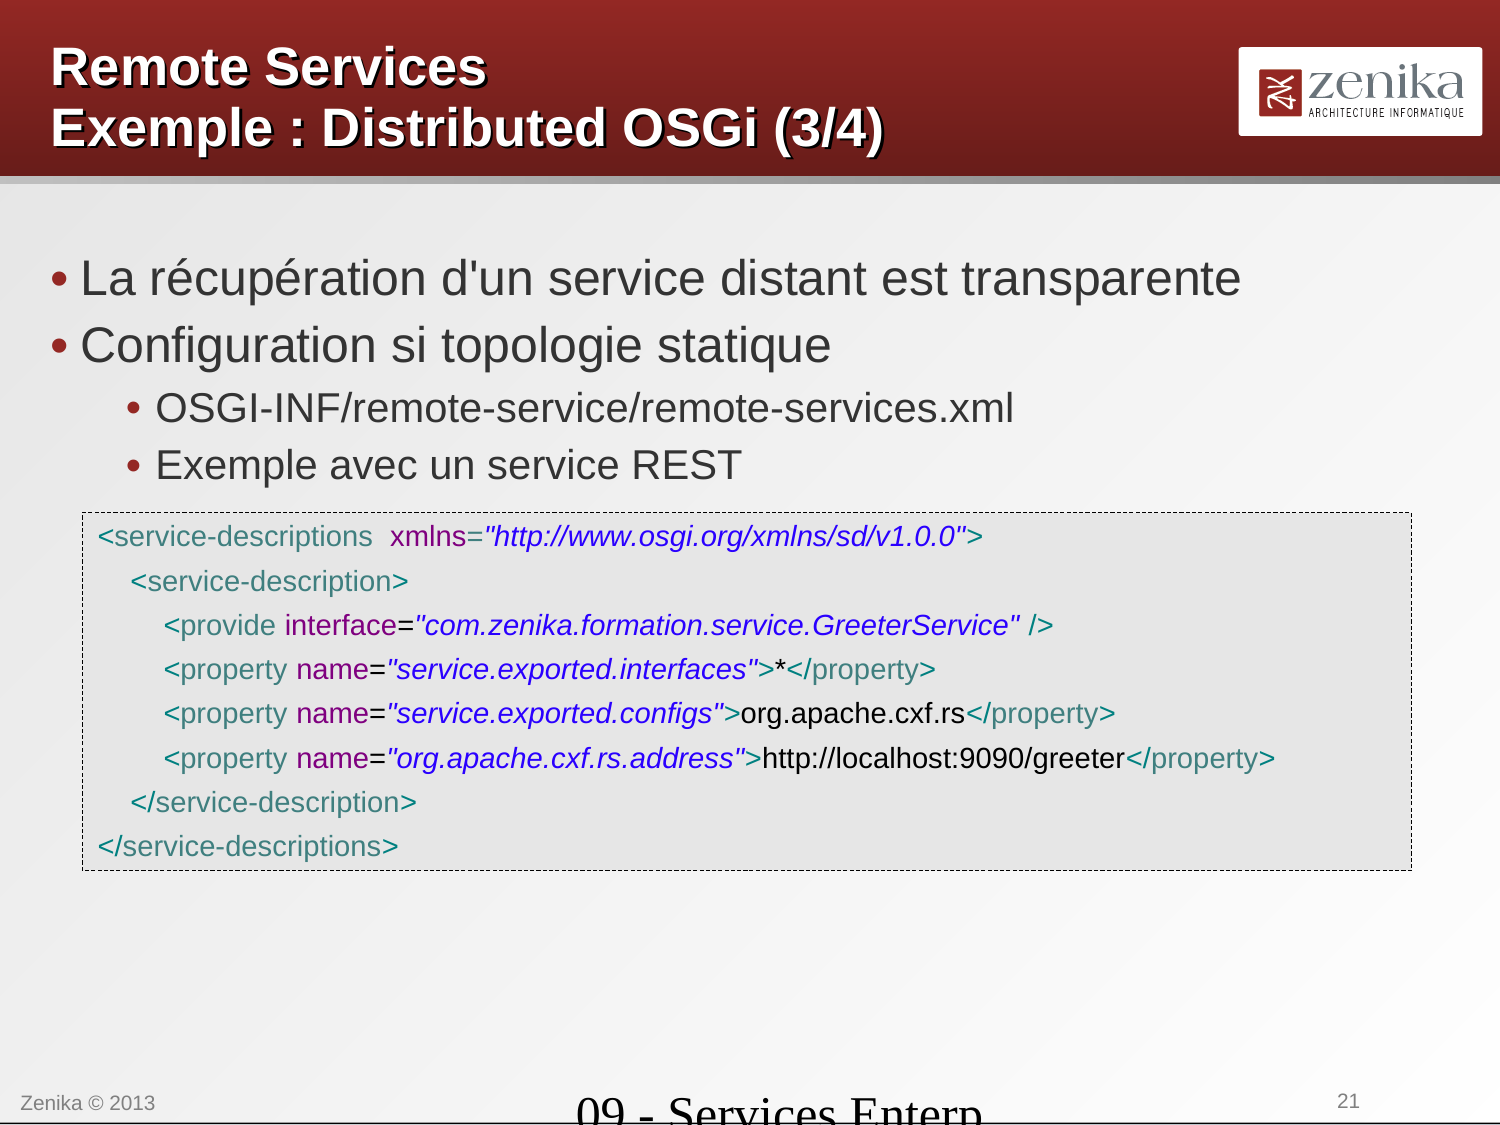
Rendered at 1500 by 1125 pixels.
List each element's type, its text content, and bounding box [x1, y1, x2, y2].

list <service-descriptions xmlns="http://www.osgi.org/xmlns/sd/v1.0.0"> <service-description> <provide interface="com.zenika.formation.service.GreeterService" /> <property name="service.exported.interfaces">*</property> <property name="service.exported.configs">org.apache.cxf.rs</property> <property name="org.apache.cxf.rs.address">http://localhost:9090/greeter</property> </service-description> </service-descriptions> [82, 512, 1412, 871]
title Remote Services Exemple : Distributed OSGi (3/4) [50, 15, 1206, 180]
picture [1257, 58, 1464, 125]
list La récupération d'un service distant est transparente Configuration si topologie statique OSGI-INF/remote-service/remote-services.xml Exemple avec un service REST [50, 249, 1435, 1064]
